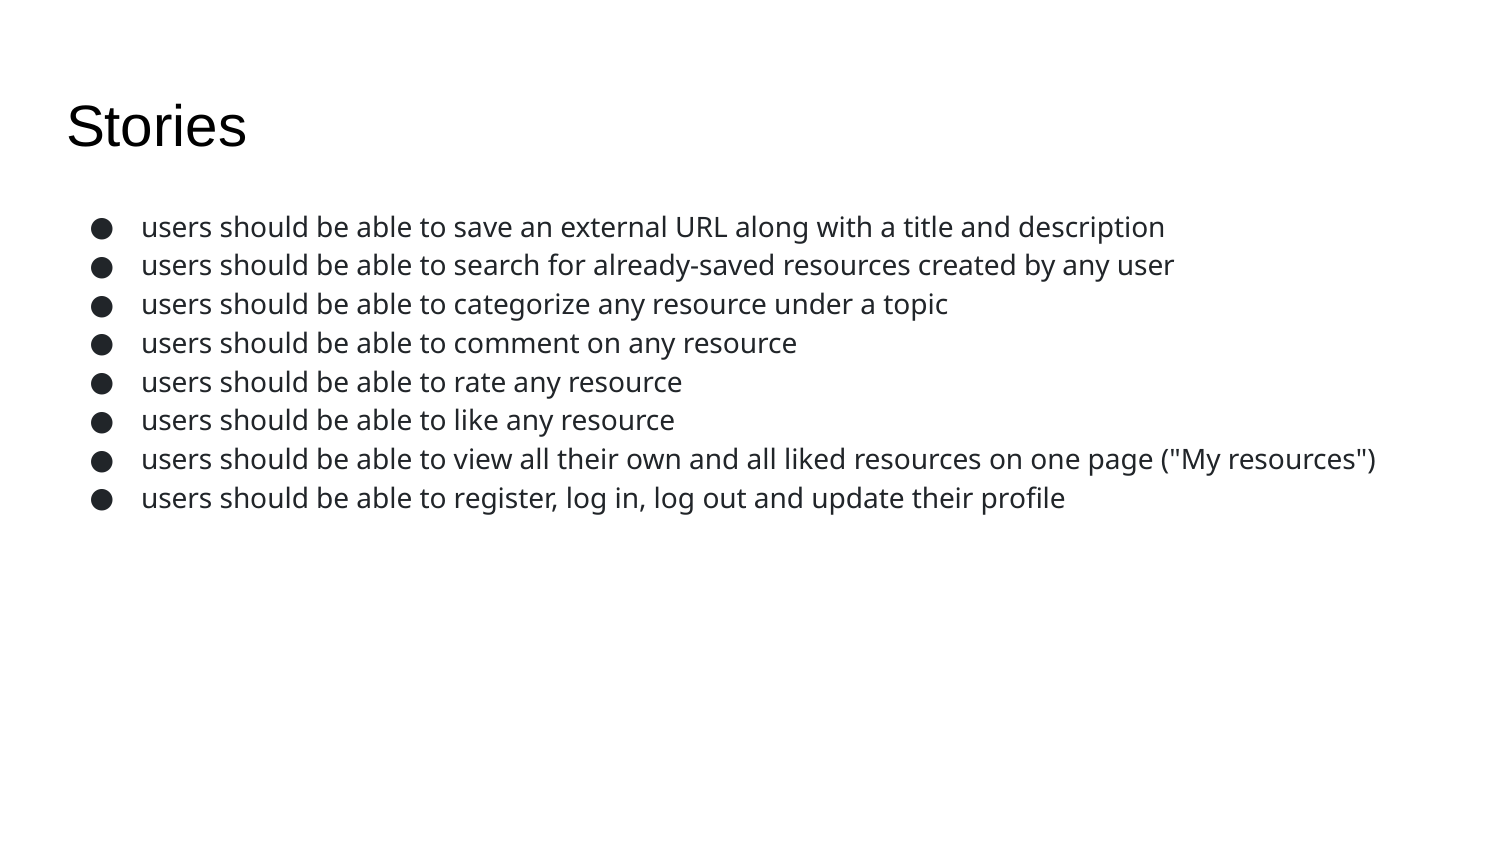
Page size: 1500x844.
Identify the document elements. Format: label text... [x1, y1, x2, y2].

list users should be able to save an external URL along with a title and description users should be able to search for already-saved resources created by any user users should be able to categorize any resource under a topic users should be able to comment on any resource users should be able to rate any resource users should be able to like any resource users should be able to view all their own and all liked resources on one page ("My resources") users should be able to register, log in, log out and update their profile [51, 189, 1449, 750]
title Stories [51, 72, 1449, 167]
